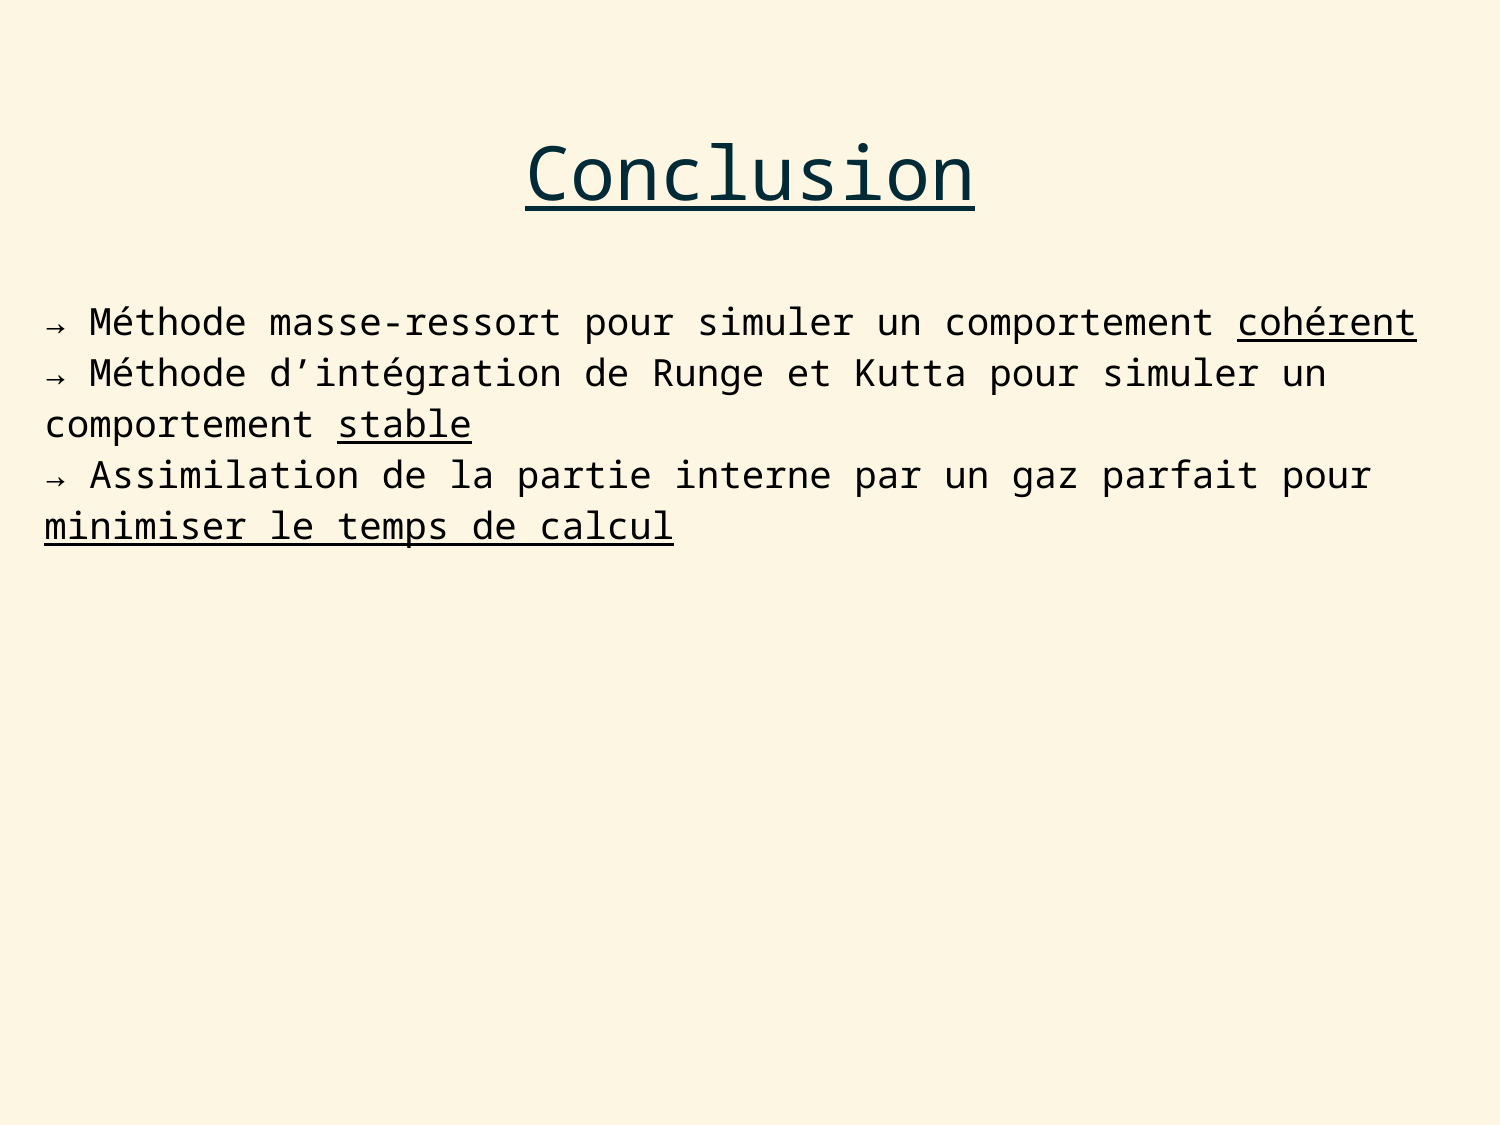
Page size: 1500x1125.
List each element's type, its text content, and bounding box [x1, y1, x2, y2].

text_box → Méthode masse-ressort pour simuler un comportement cohérent → Méthode d’intégration de Runge et Kutta pour simuler un comportement stable → Assimilation de la partie interne par un gaz parfait pour minimiser le temps de calcul [29, 288, 1477, 559]
title Conclusion [51, 79, 1449, 264]
